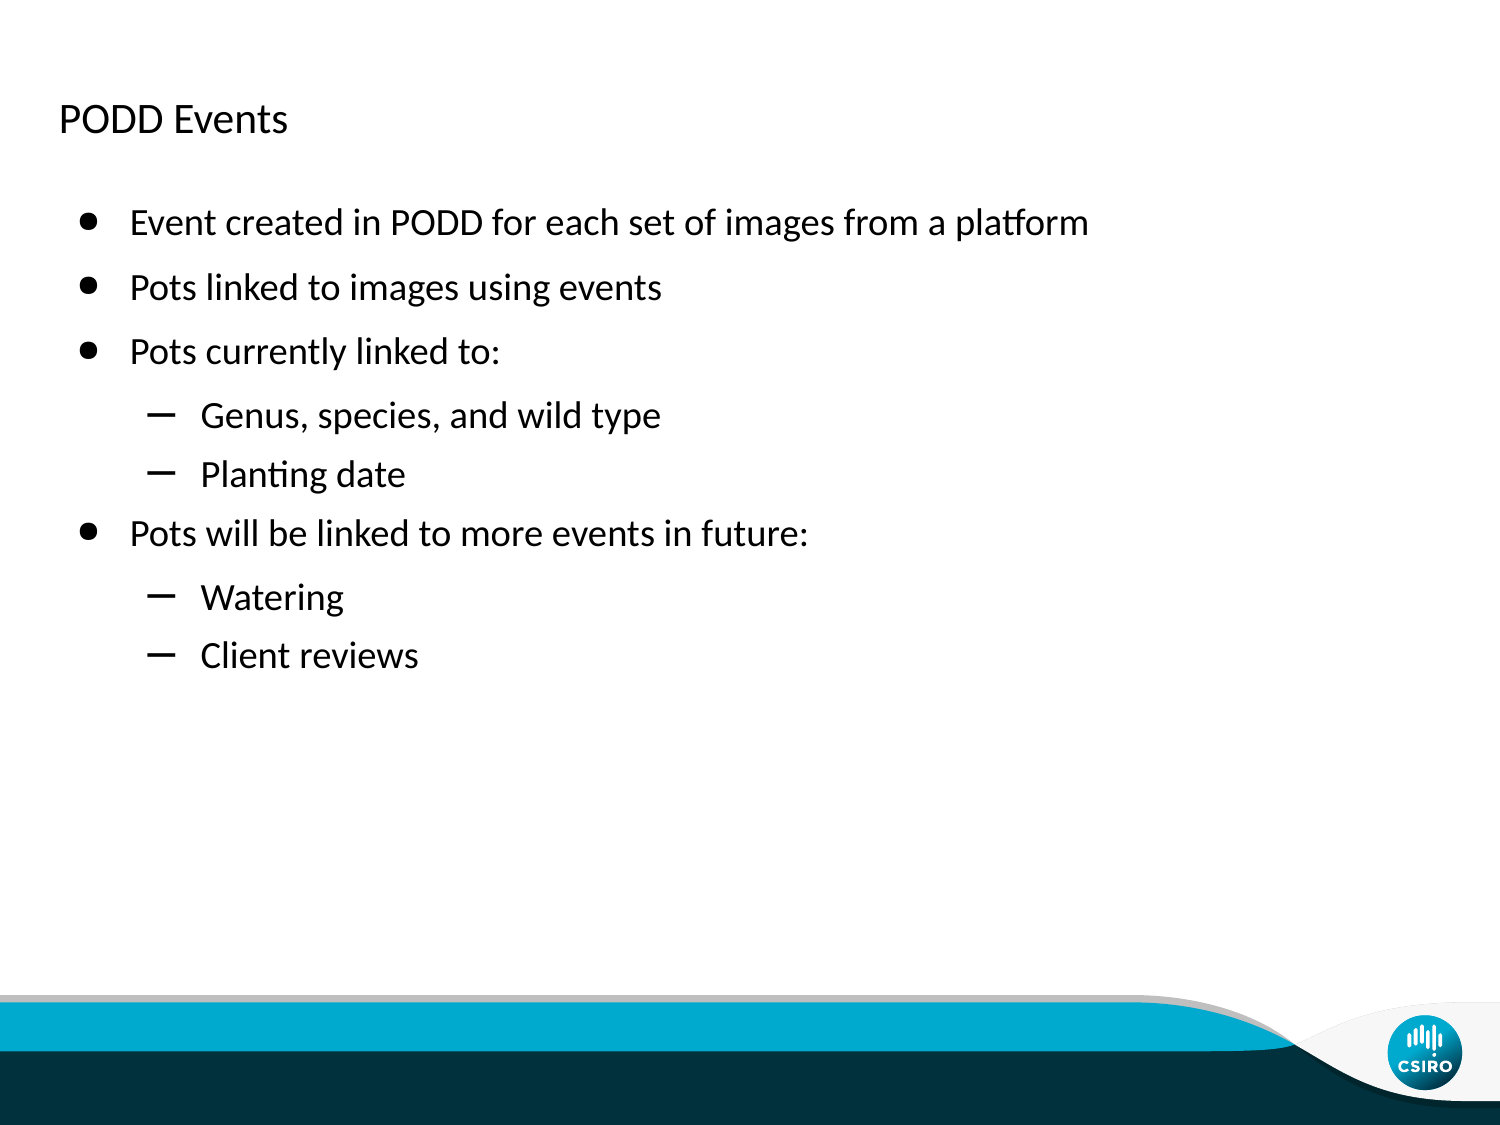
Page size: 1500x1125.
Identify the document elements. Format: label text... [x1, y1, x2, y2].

list Event created in PODD for each set of images from a platform Pots linked to images using events Pots currently linked to: Genus, species, and wild type Planting date Pots will be linked to more events in future: Watering Client reviews [58, 208, 1447, 959]
title PODD Events [58, 45, 1447, 185]
